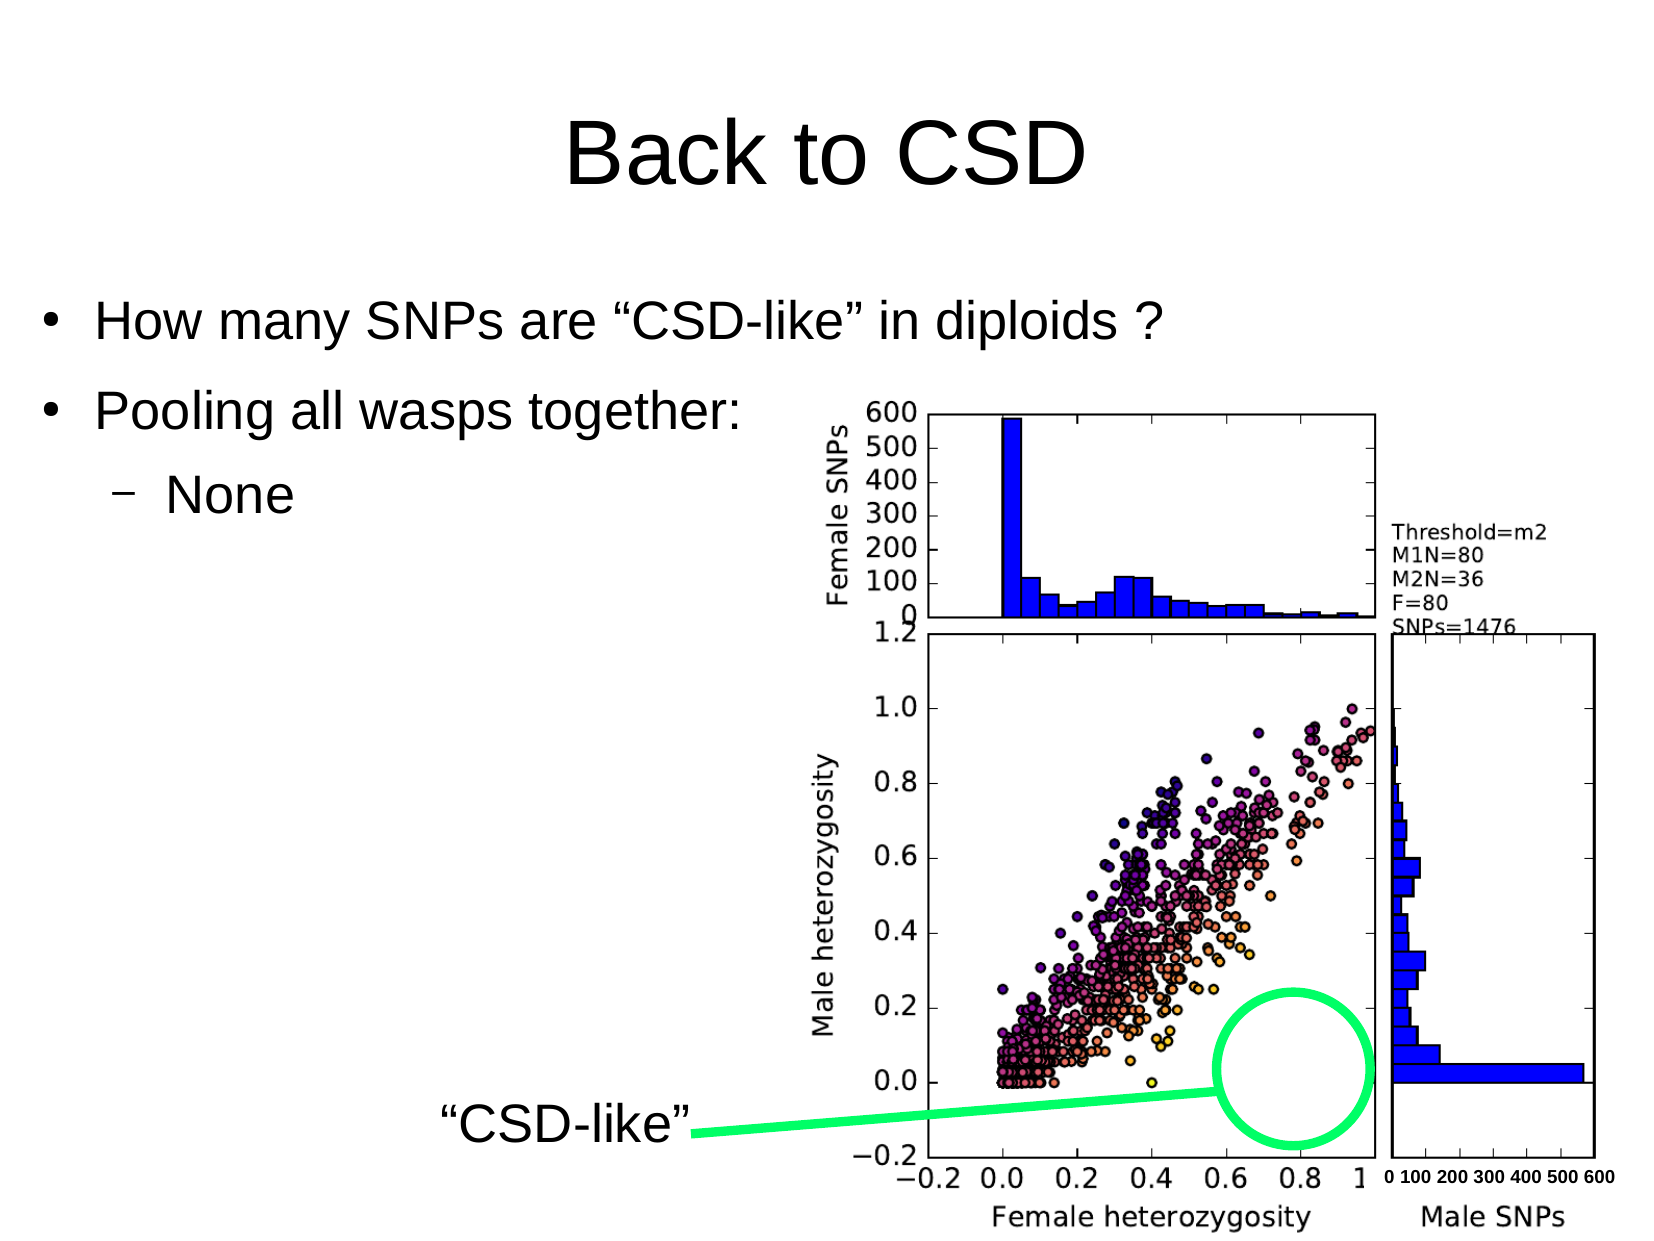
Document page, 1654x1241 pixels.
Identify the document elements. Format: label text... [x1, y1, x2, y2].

title Back to CSD [82, 49, 1571, 257]
list How many SNPs are “CSD-like” in diploids ? Pooling all wasps together: None [23, 290, 1512, 1010]
text_box “CSD-like” [440, 1093, 792, 1170]
text_box 0 100 200 300 400 500 600 [1364, 1159, 1648, 1196]
picture [791, 377, 1624, 1241]
picture [1222, 997, 1365, 1141]
